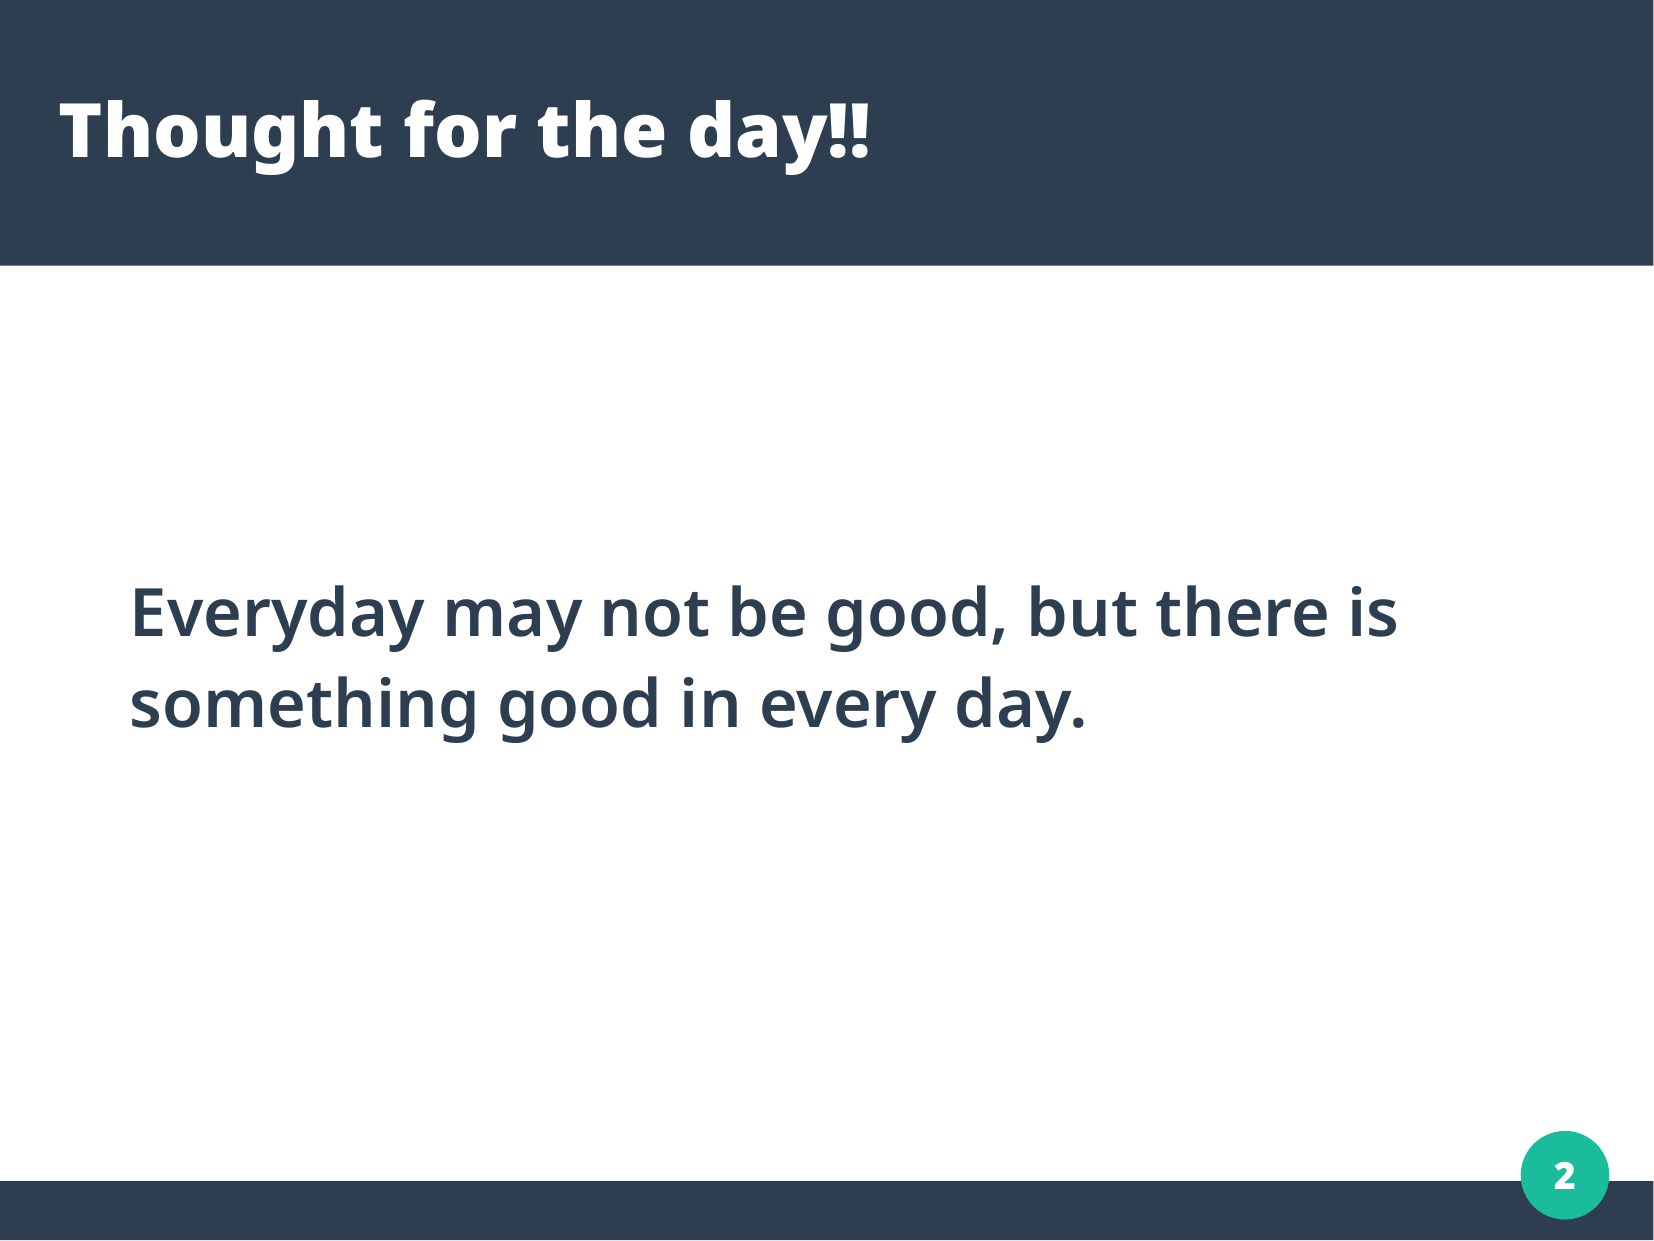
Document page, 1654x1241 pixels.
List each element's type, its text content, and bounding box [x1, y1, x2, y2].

title Thought for the day!! [59, 49, 1595, 207]
list Everyday may not be good, but there is something good in every day. [59, 324, 1595, 1152]
